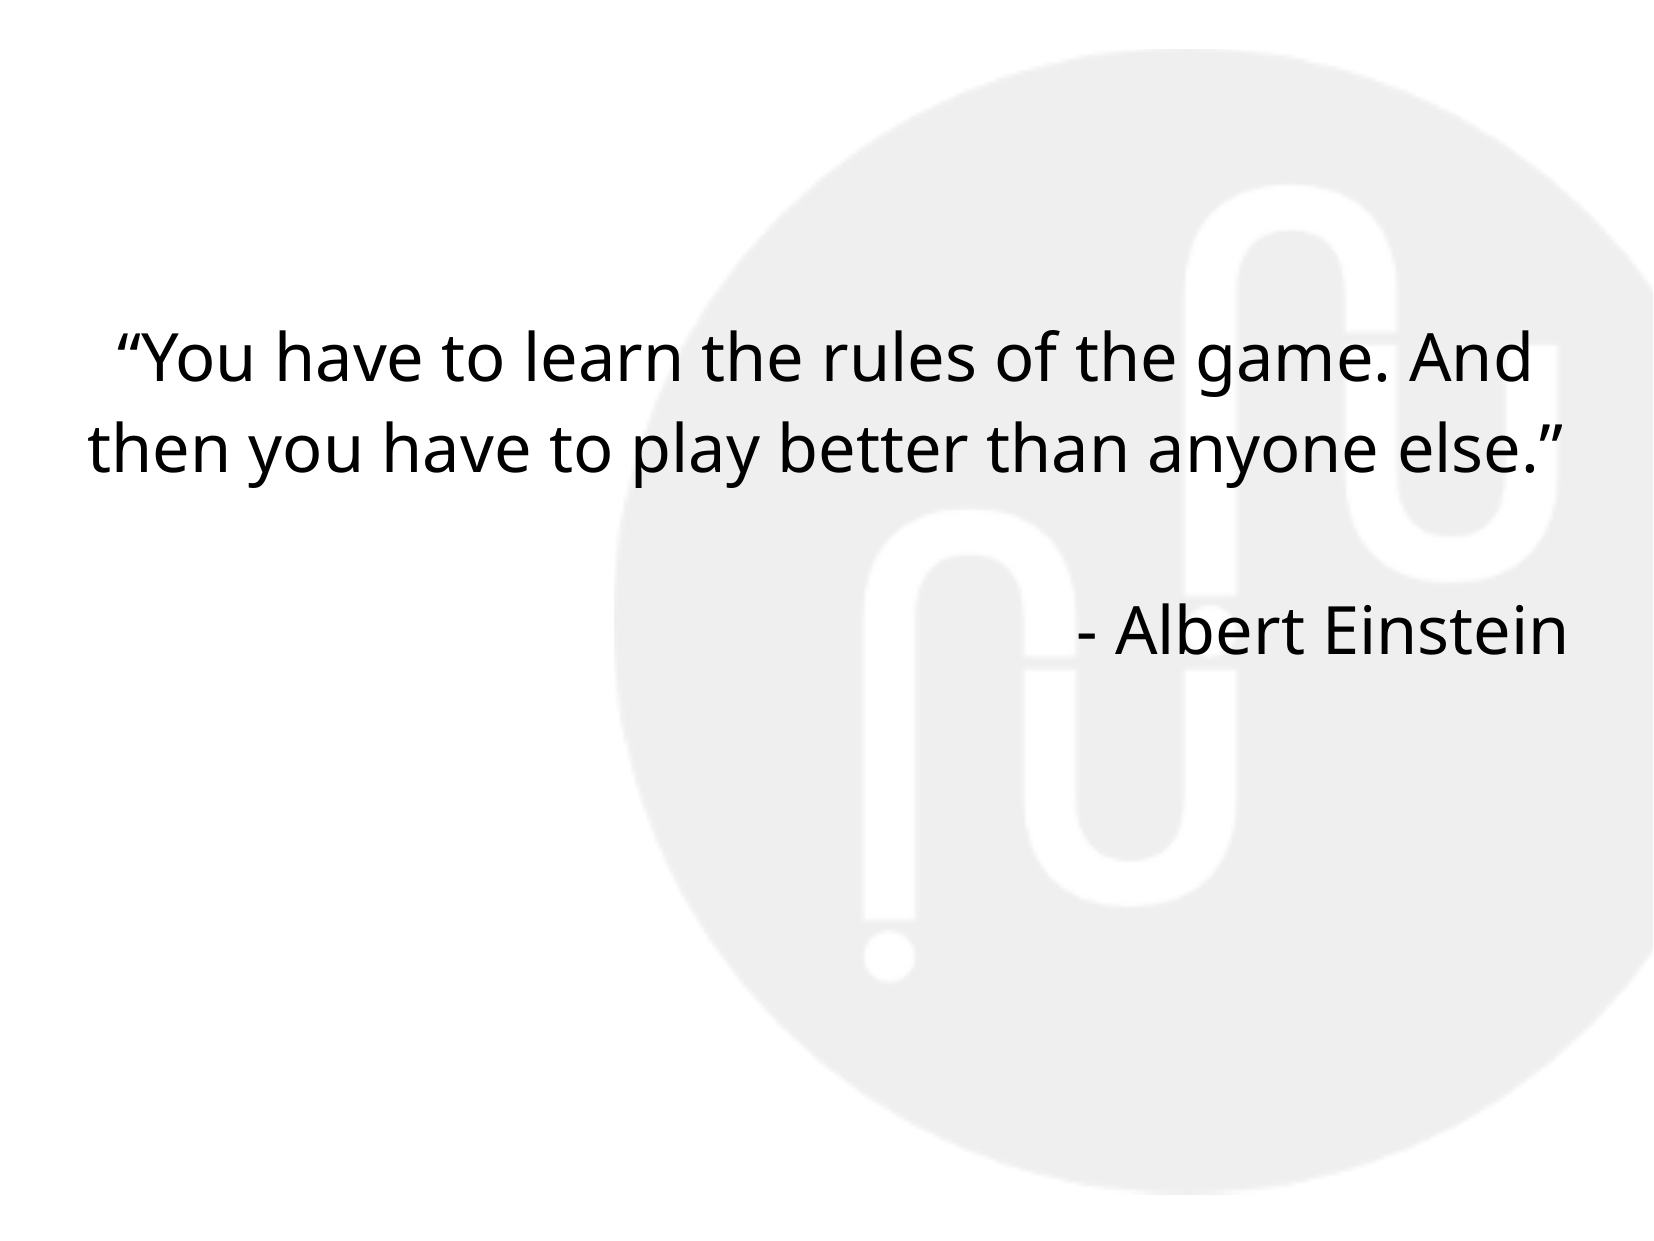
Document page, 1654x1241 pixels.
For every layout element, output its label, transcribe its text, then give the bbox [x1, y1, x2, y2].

picture [614, 49, 1654, 1195]
subtitle “You have to learn the rules of the game. And then you have to play better than anyone else.” - Albert Einstein [82, 49, 1571, 1010]
